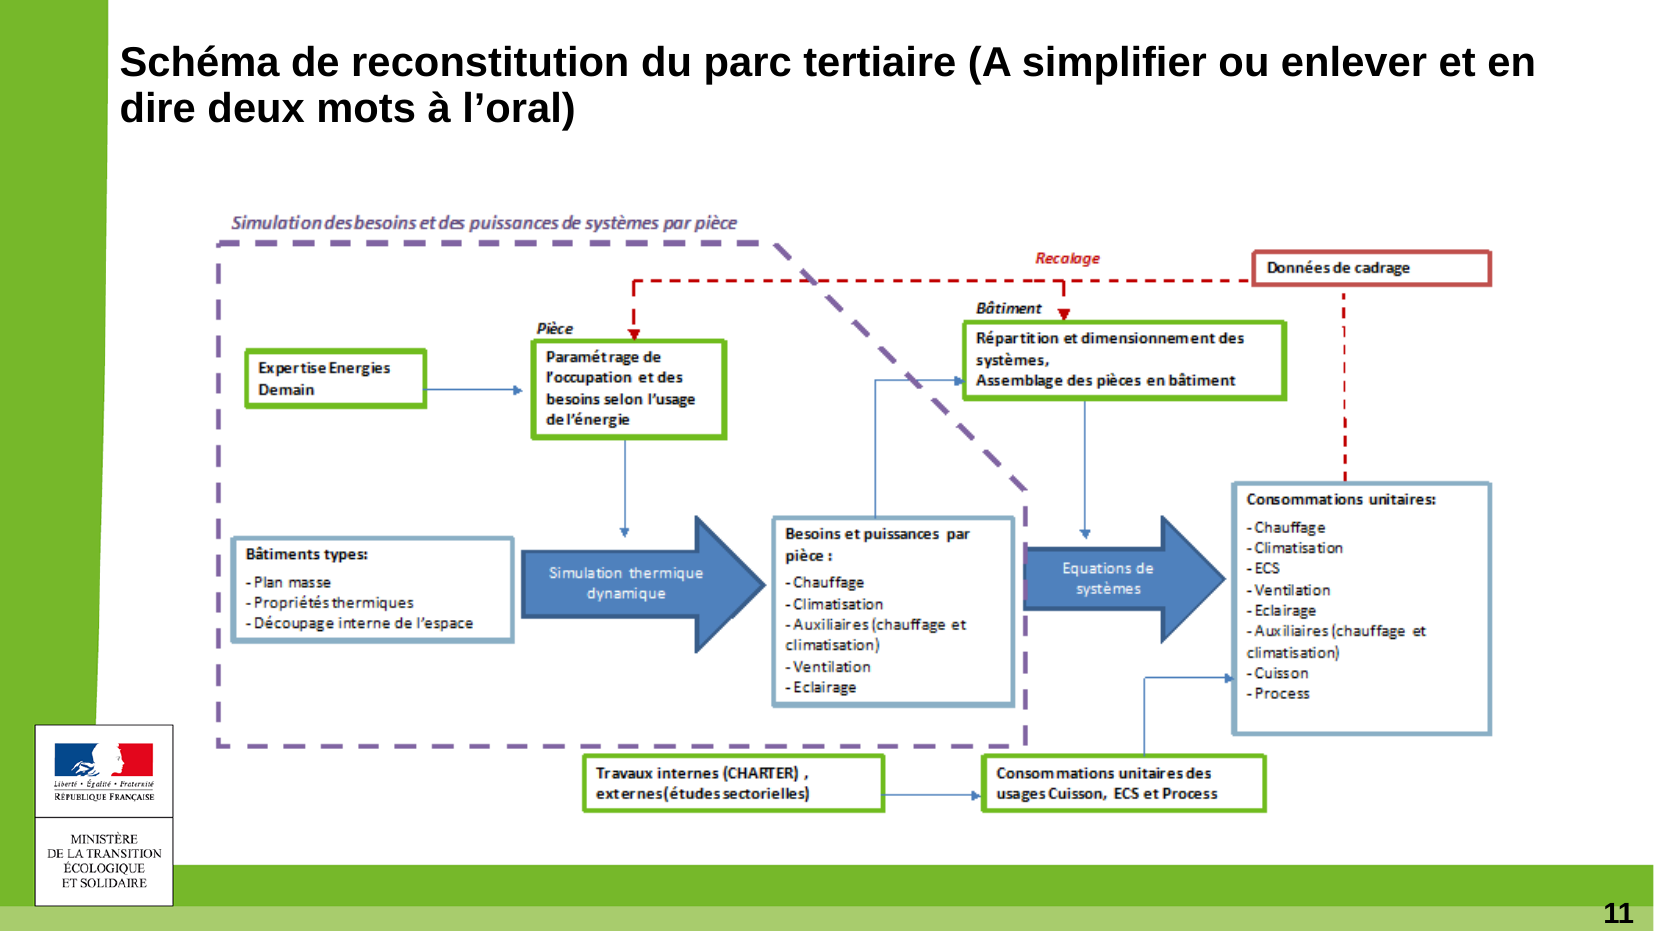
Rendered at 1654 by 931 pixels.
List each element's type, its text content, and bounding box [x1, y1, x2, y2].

title Schéma de reconstitution du parc tertiaire (A simplifier ou enlever et en dire deux mots à l’oral) [119, 25, 1608, 145]
picture [0, 0, 1654, 931]
list [186, 123, 1517, 837]
